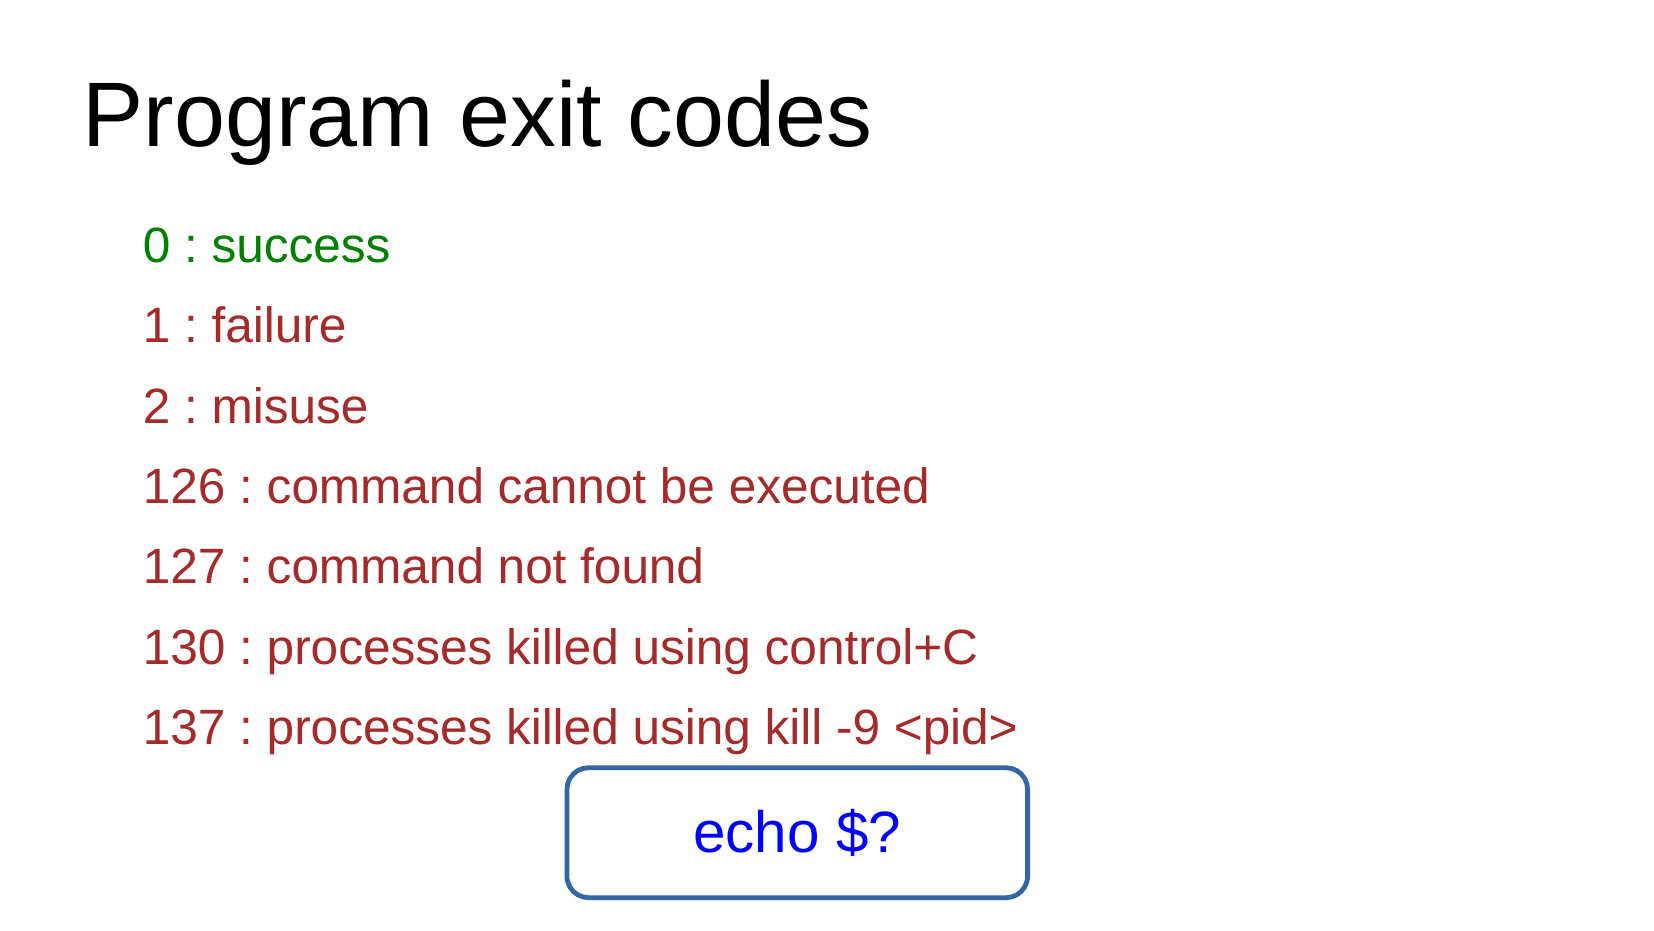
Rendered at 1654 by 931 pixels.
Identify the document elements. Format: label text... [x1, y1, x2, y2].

list 0 : success 1 : failure 2 : misuse 126 : command cannot be executed 127 : command not found 130 : processes killed using control+C 137 : processes killed using kill -9 <pid> [82, 217, 1571, 758]
title Program exit codes [82, 37, 1571, 193]
text_box echo $? [566, 767, 1028, 898]
